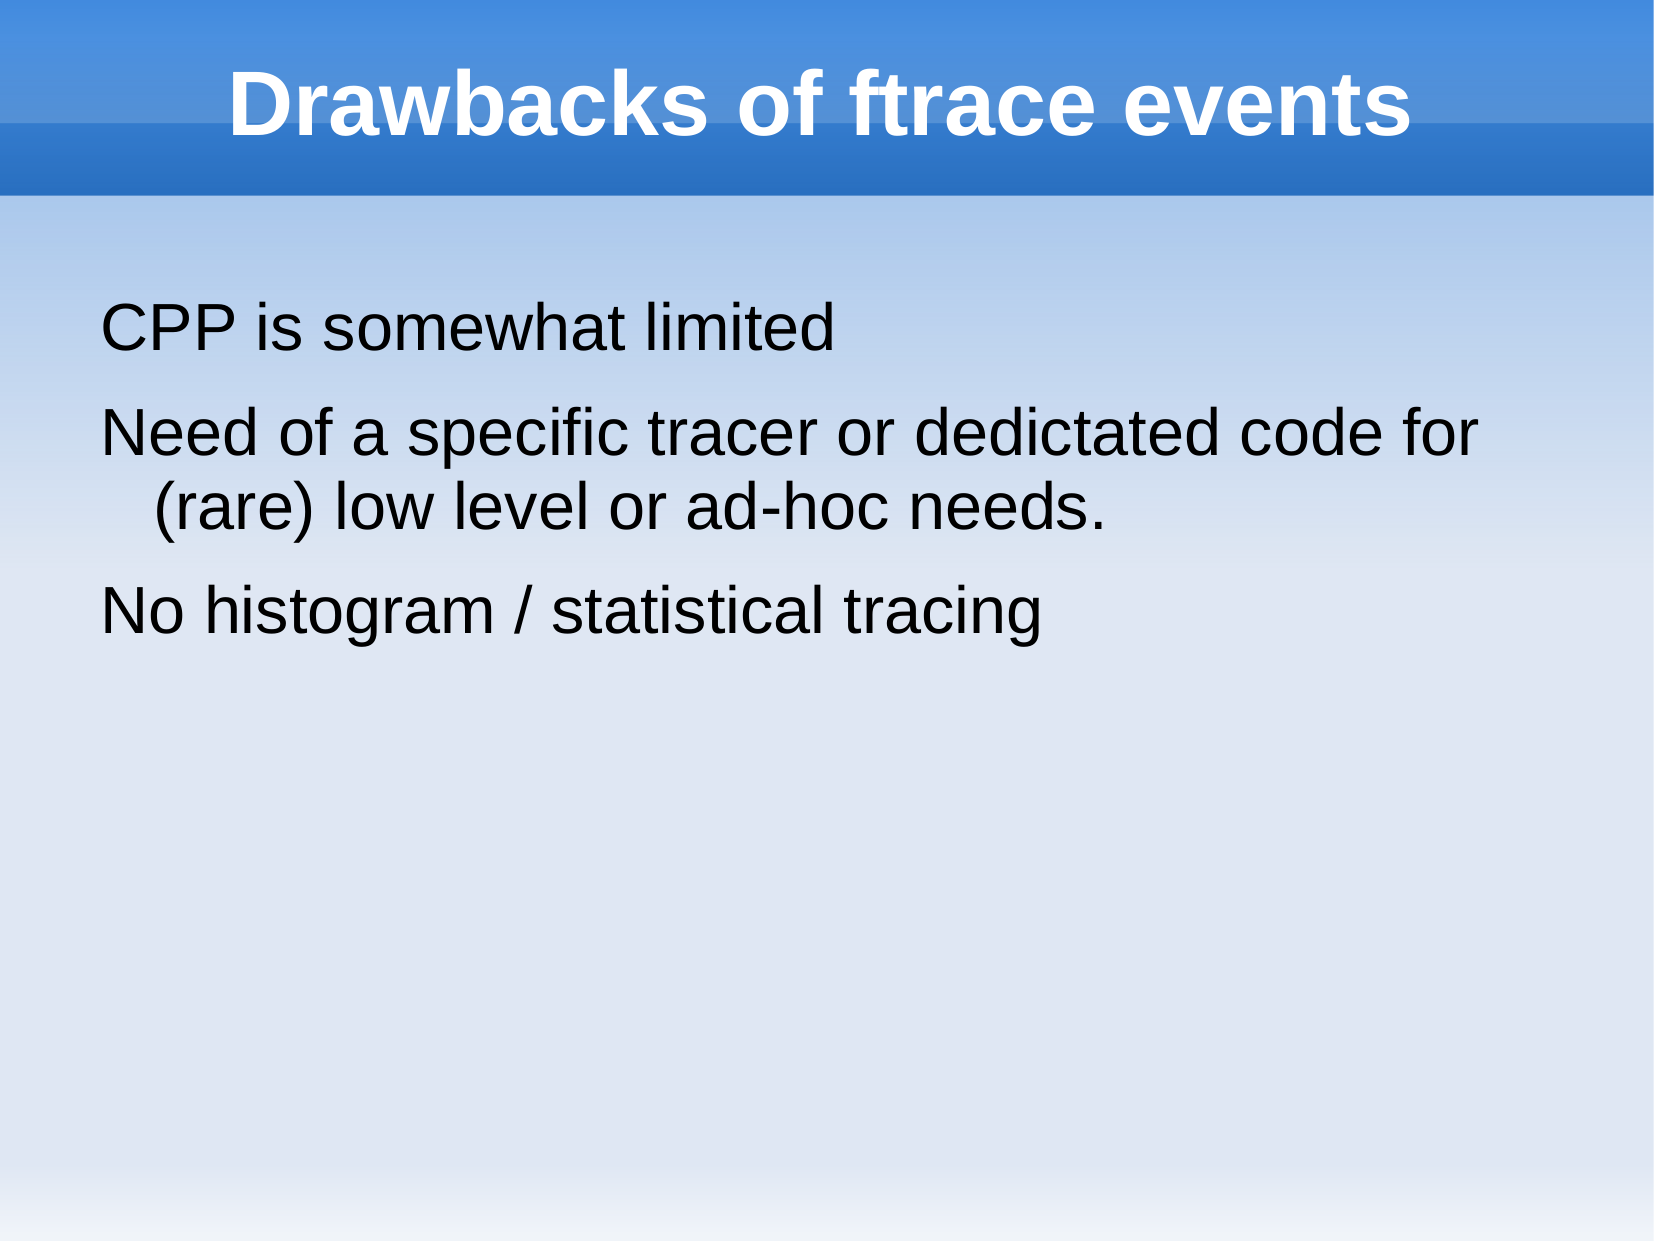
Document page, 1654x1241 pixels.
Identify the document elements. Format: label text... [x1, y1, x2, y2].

picture [0, 0, 1654, 1241]
list CPP is somewhat limited Need of a specific tracer or dedictated code for (rare) low level or ad-hoc needs. No histogram / statistical tracing [82, 290, 1571, 1094]
title Drawbacks of ftrace events [76, 7, 1565, 200]
